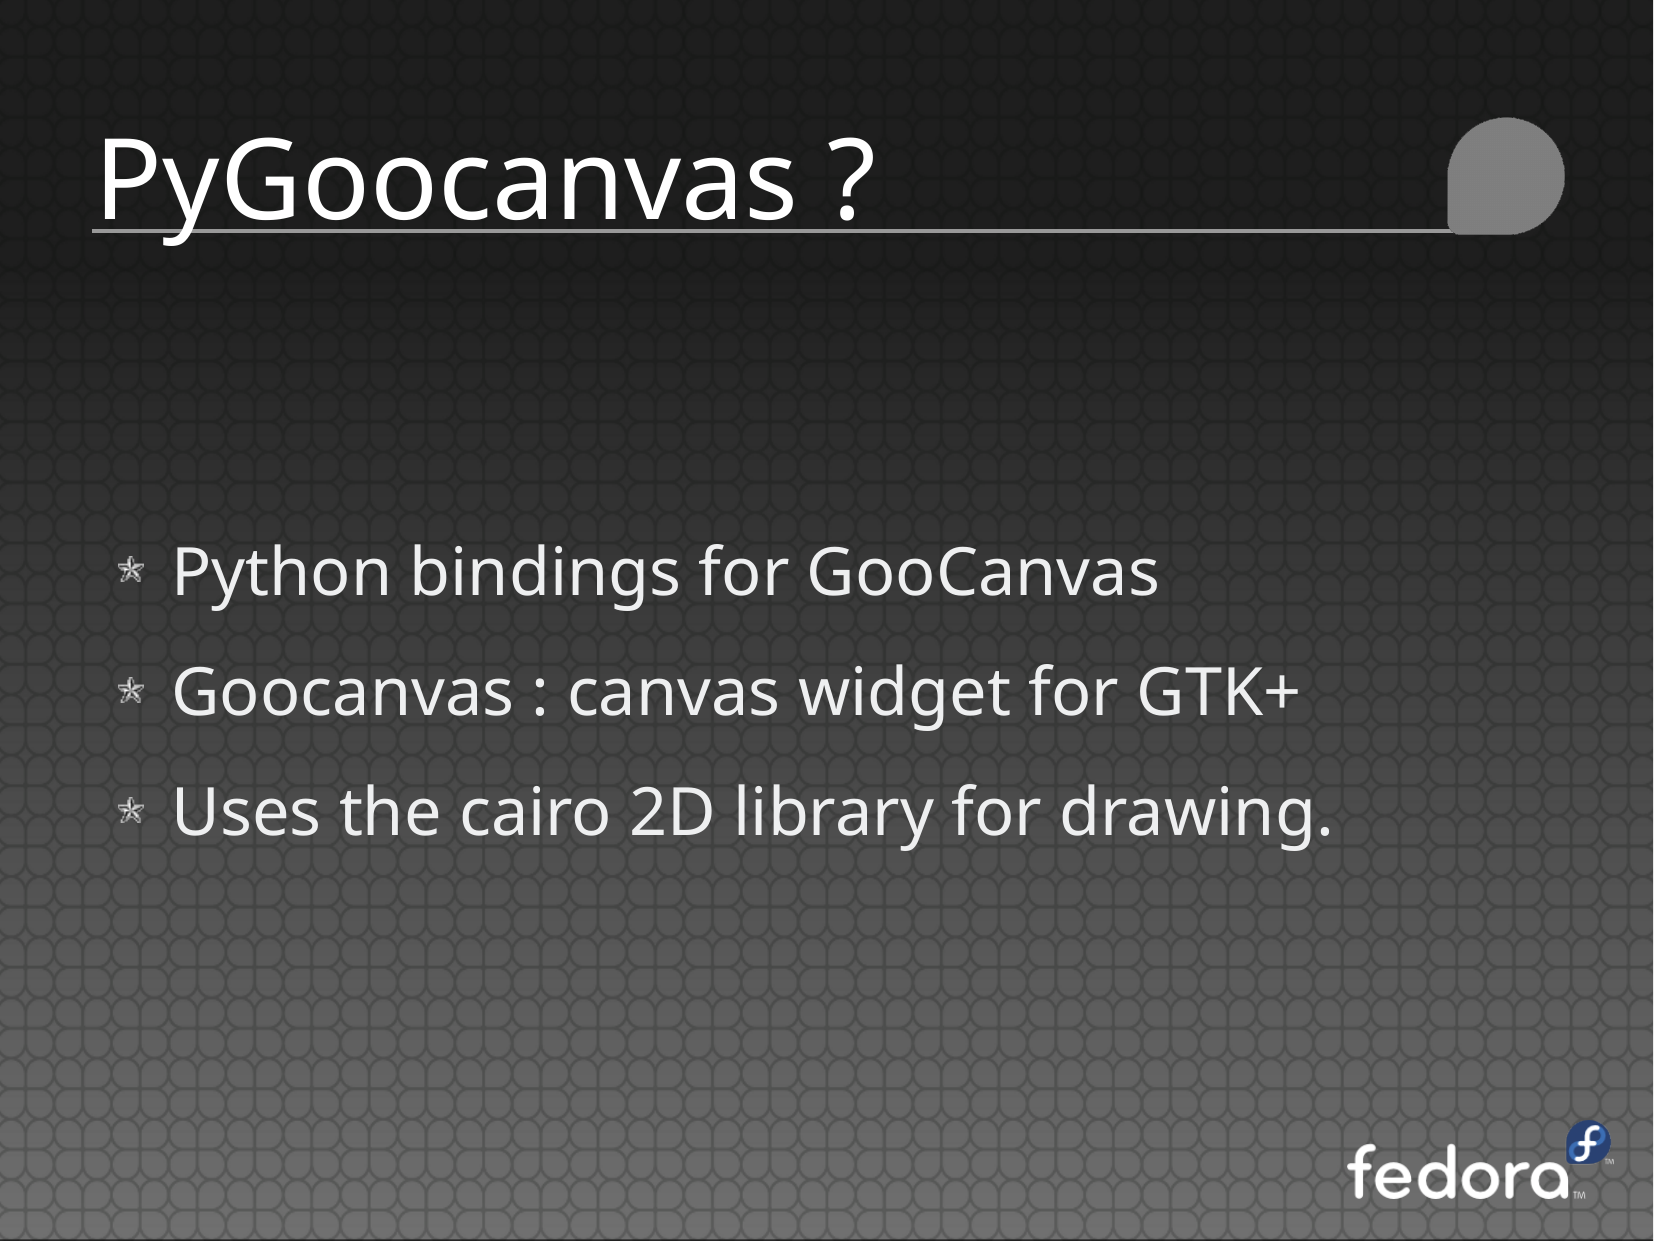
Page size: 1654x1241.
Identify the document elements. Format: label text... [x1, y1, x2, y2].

picture [0, 0, 1654, 1241]
title PyGoocanvas ? [94, 100, 1425, 251]
list Python bindings for GooCanvas Goocanvas : canvas widget for GTK+ Uses the cairo 2D library for drawing. [100, 283, 1503, 1169]
